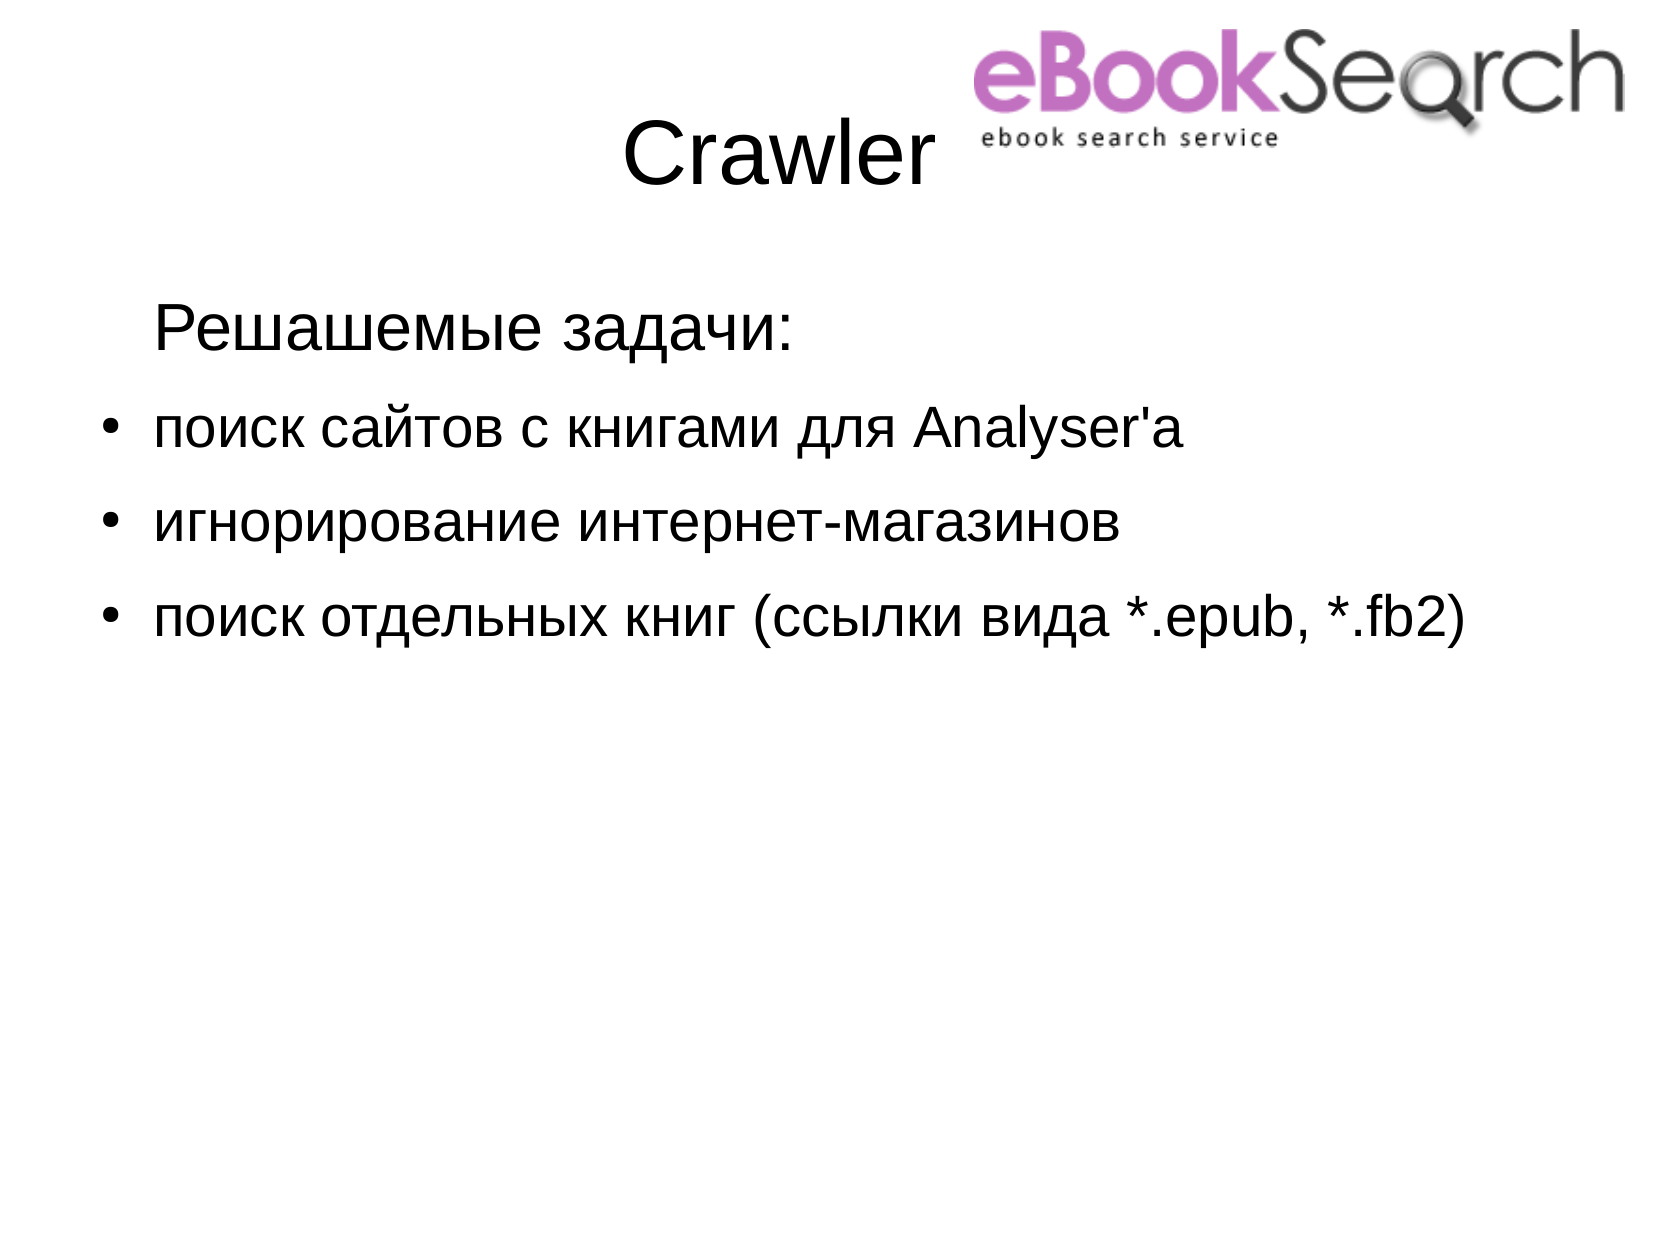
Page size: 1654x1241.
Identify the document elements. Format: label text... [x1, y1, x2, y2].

picture [974, 29, 1625, 148]
title Crawler [82, 49, 1477, 257]
list Решашемые задачи: поиск сайтов с книгами для Analyser'а игнорирование интернет-магазинов поиск отдельных книг (ссылки вида *.epub, *.fb2) [82, 290, 1571, 1109]
